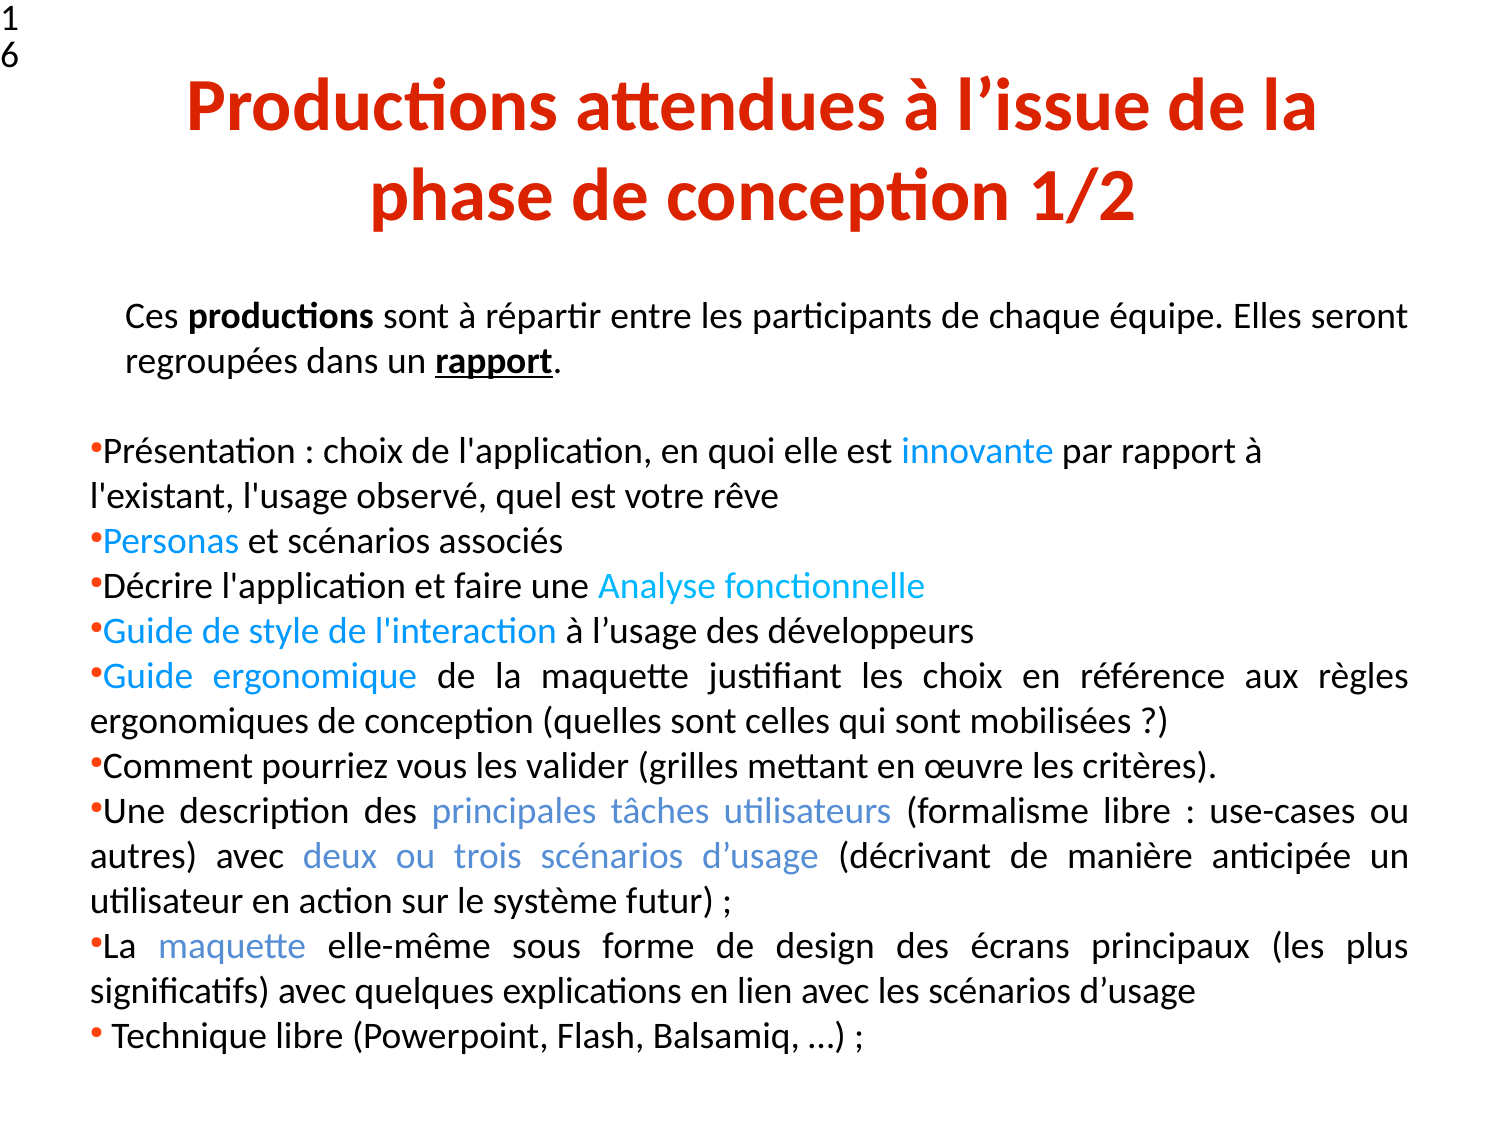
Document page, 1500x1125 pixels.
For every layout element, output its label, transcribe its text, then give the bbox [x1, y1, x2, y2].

text_box Productions attendues à l’issue de la phase de conception 1/2 [78, 51, 1429, 239]
text_box Ces productions sont à répartir entre les participants de chaque équipe. Elles seront regroupées dans un rapport. Présentation : choix de l'application, en quoi elle est innovante par rapport à l'existant, l'usage observé, quel est votre rêve Personas et scénarios associés Décrire l'application et faire une Analyse fonctionnelle Guide de style de l'interaction à l’usage des développeurs Guide ergonomique de la maquette justifiant les choix en référence aux règles ergonomiques de conception (quelles sont celles qui sont mobilisées ?) Comment pourriez vous les valider (grilles mettant en œuvre les critères). Une description des principales tâches utilisateurs (formalisme libre : use-cases ou autres) avec deux ou trois scénarios d’usage (décrivant de manière anticipée un utilisateur en action sur le système futur) ; La maquette elle-même sous forme de design des écrans principaux (les plus significatifs) avec quelques explications en lien avec les scénarios d’usage Technique libre (Powerpoint, Flash, Balsamiq, …) ; [74, 283, 1425, 1052]
